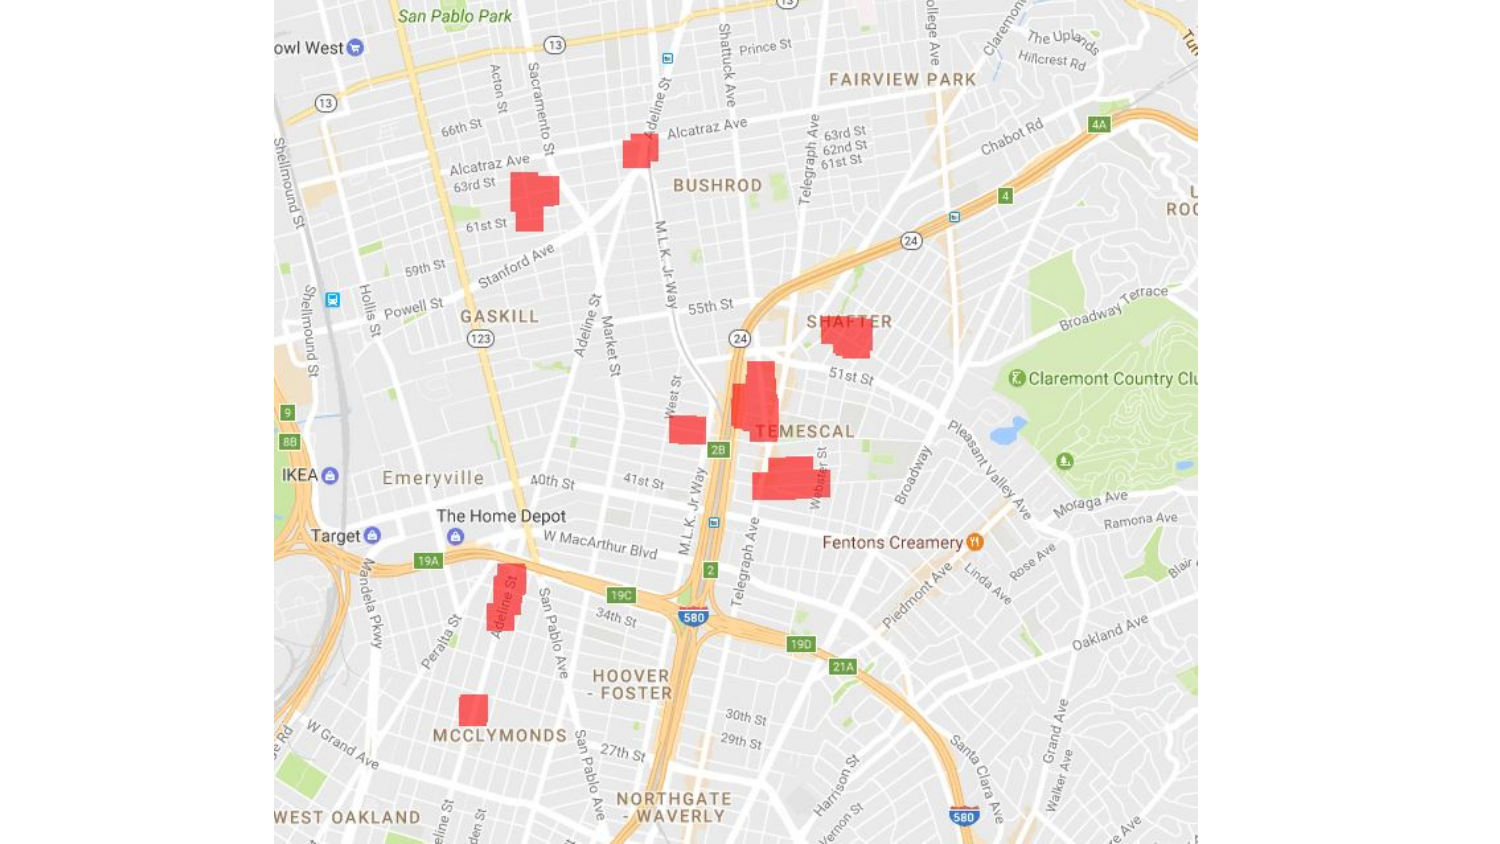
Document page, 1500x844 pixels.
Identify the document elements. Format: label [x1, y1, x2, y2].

picture [274, 0, 1198, 844]
